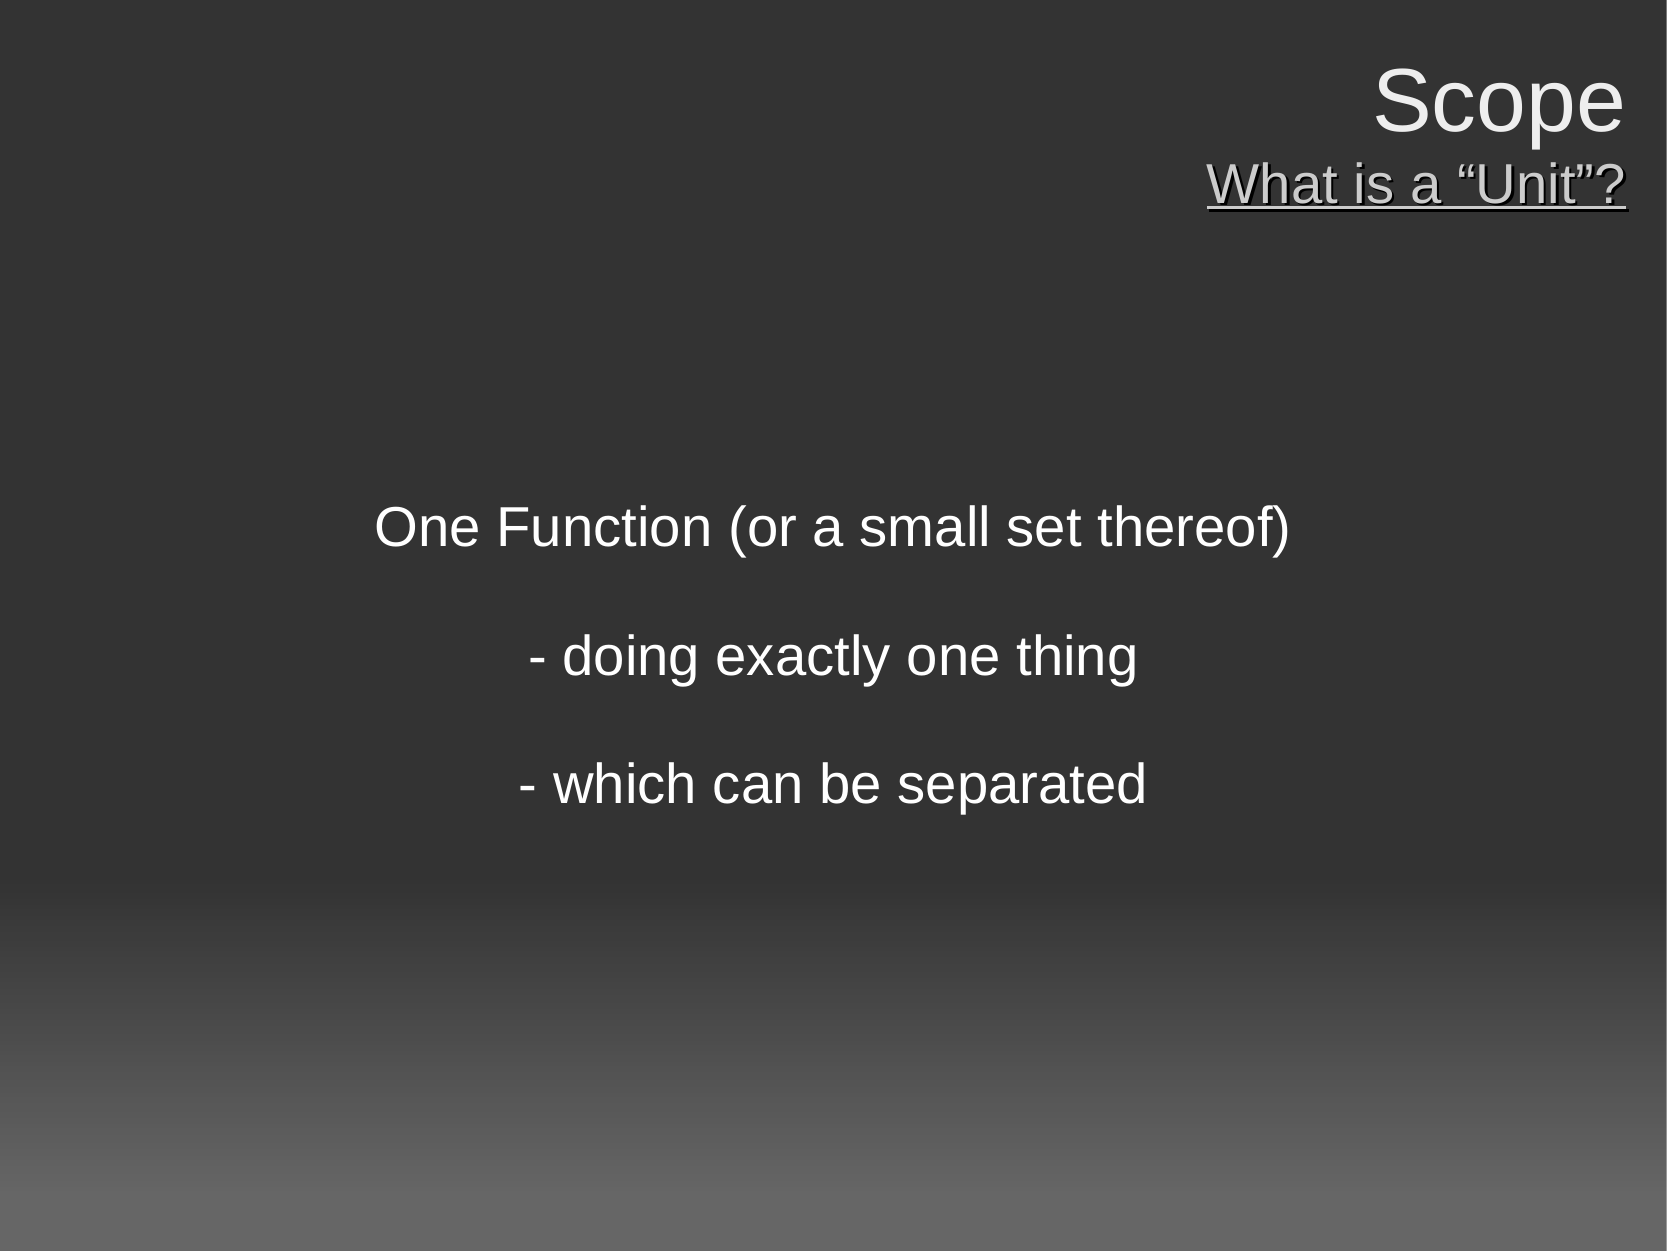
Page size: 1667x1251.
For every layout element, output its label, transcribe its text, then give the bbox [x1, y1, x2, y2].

picture [0, 0, 1667, 1251]
list One Function (or a small set thereof) - doing exactly one thing - which can be separated [40, 300, 1627, 1201]
title Scope What is a “Unit”? [40, 50, 1627, 217]
